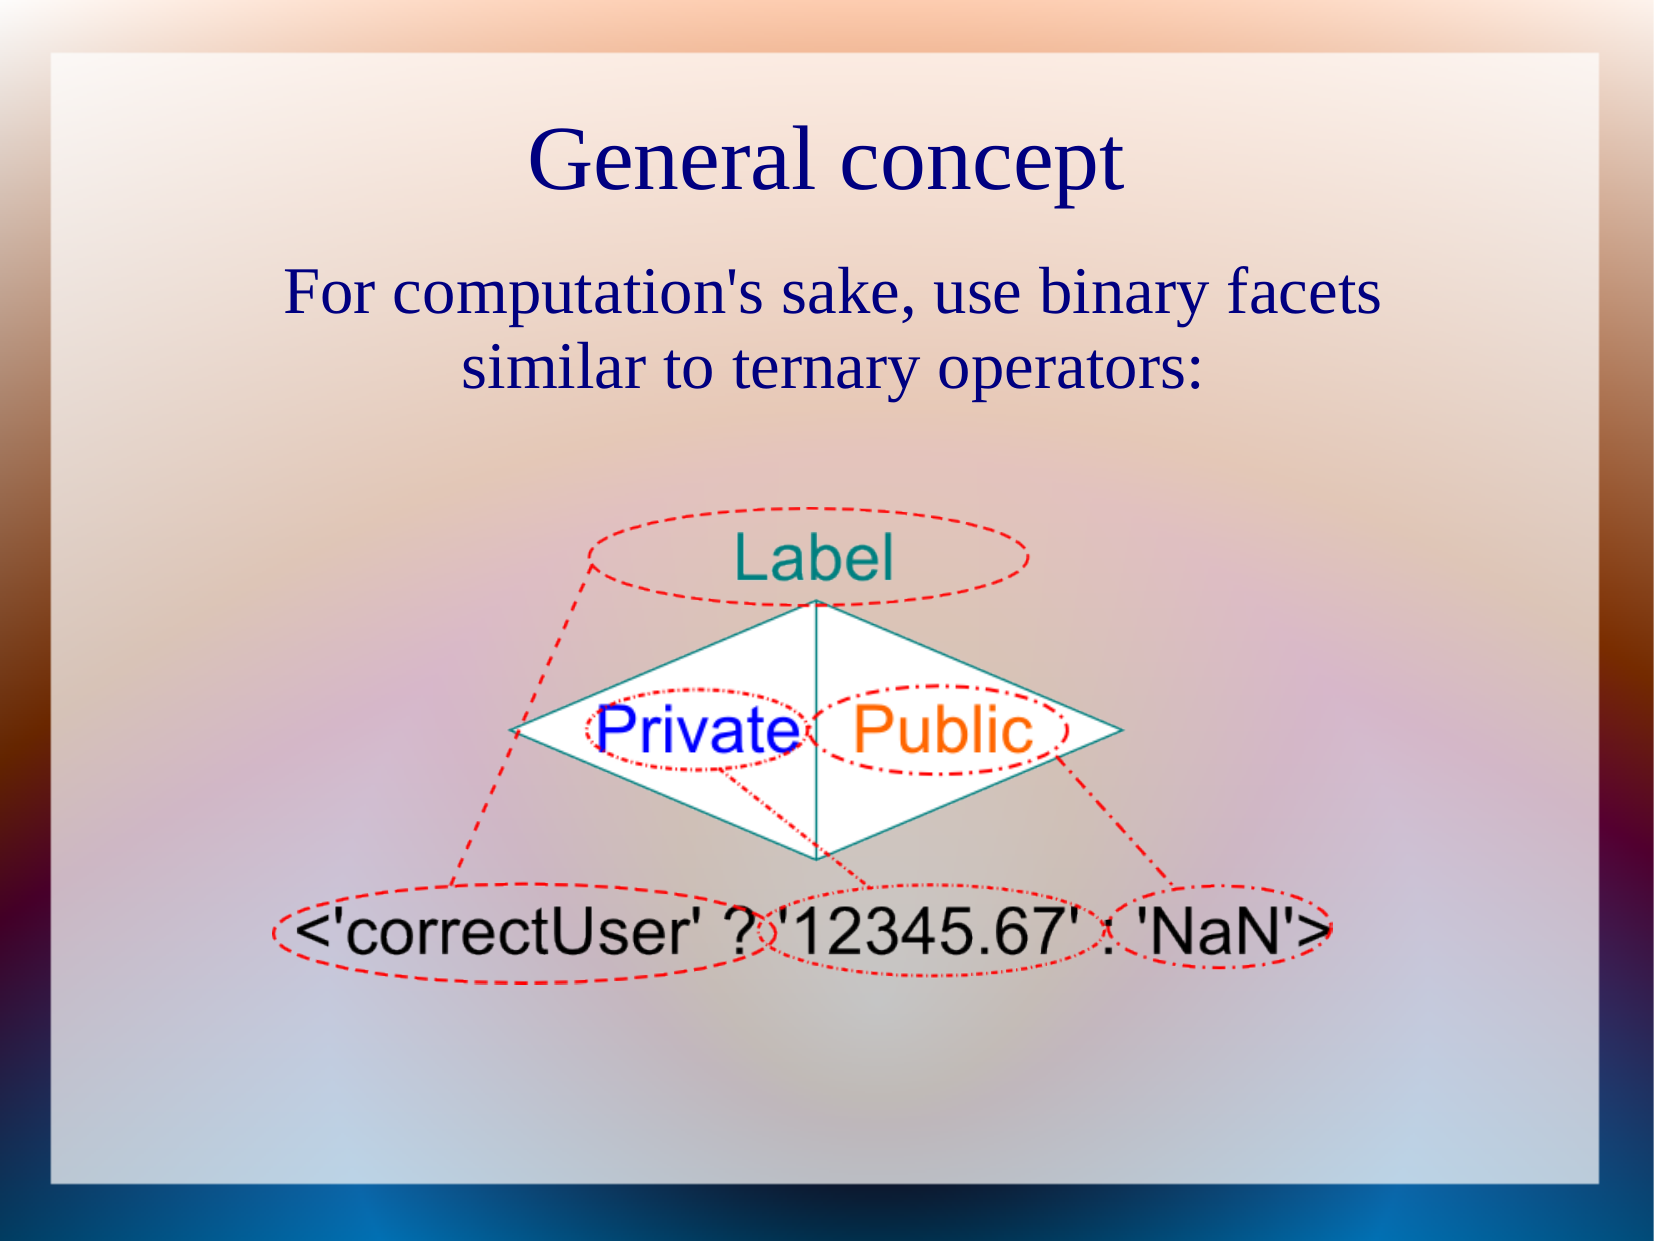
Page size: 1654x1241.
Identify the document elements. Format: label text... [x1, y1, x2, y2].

picture [0, 0, 1654, 1241]
title For computation's sake, use binary facets similar to ternary operators: [90, 225, 1579, 433]
title General concept [82, 55, 1571, 263]
